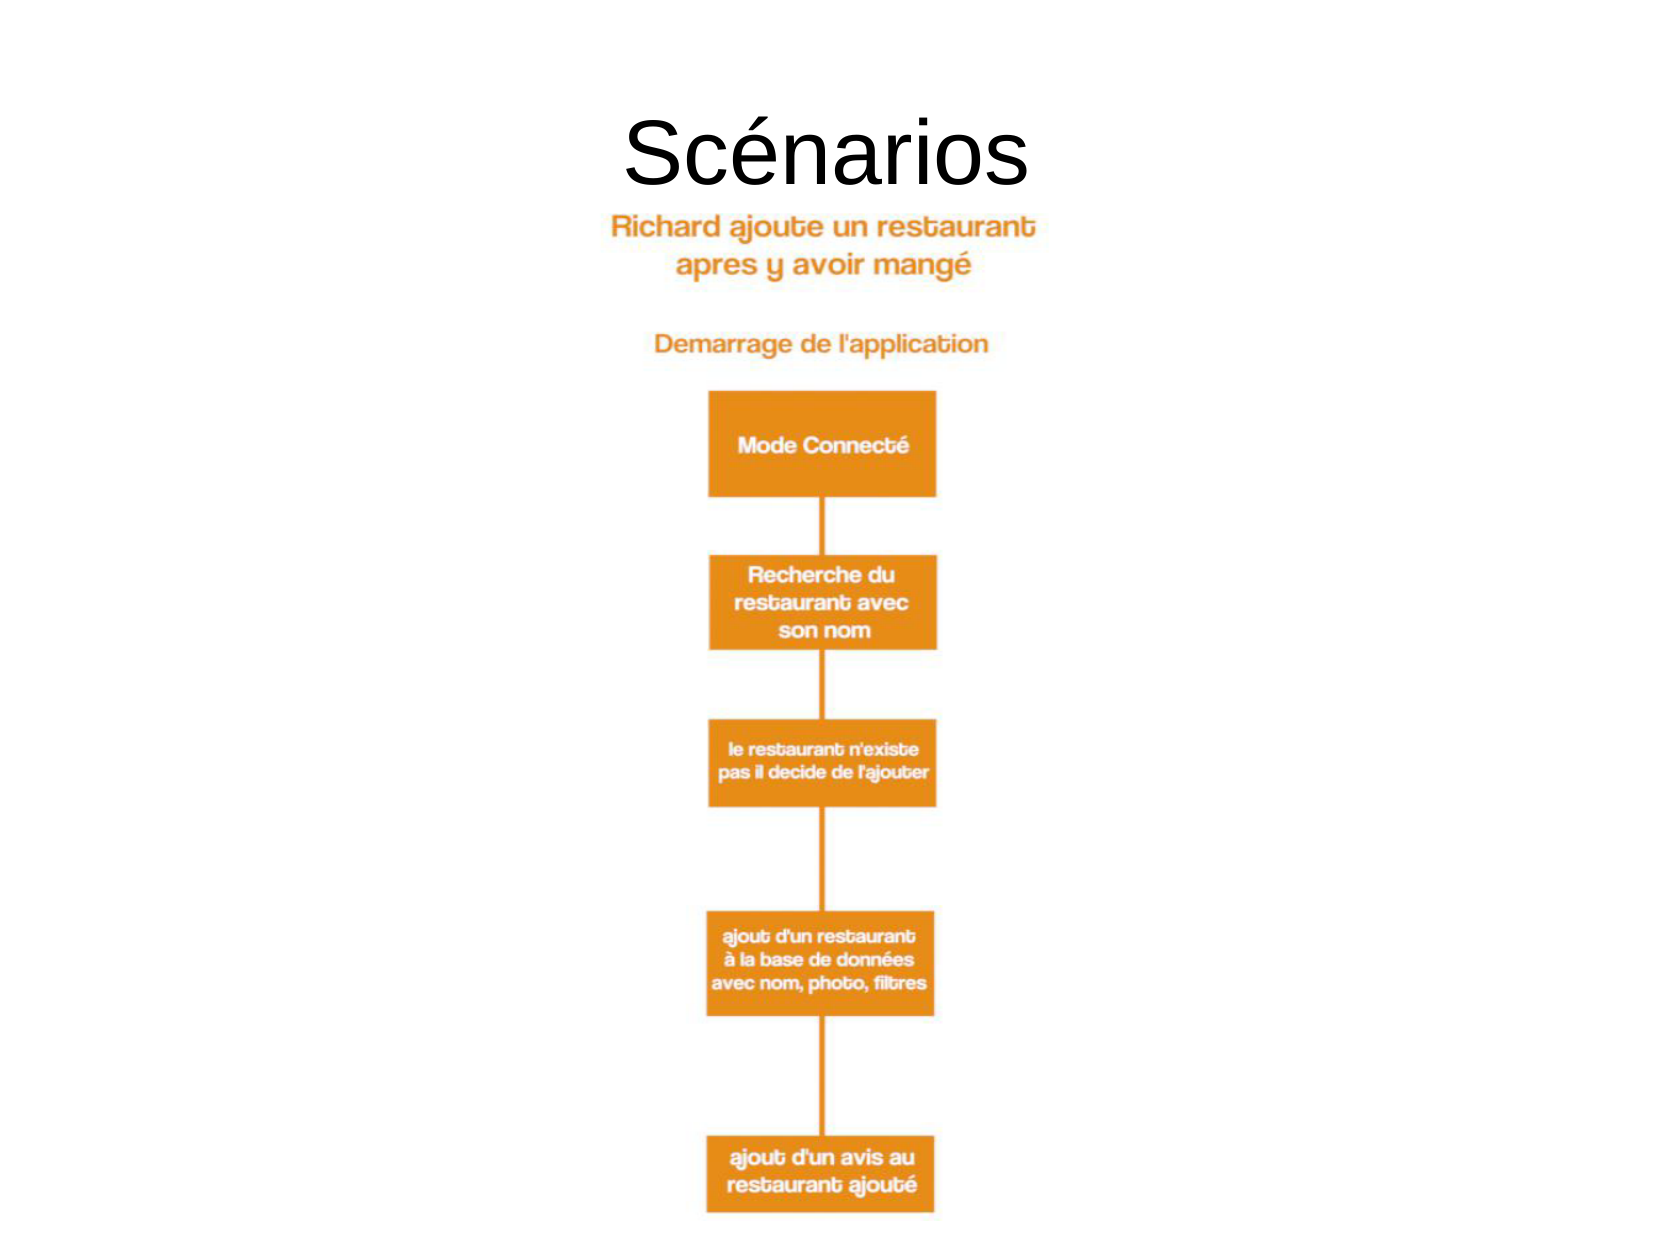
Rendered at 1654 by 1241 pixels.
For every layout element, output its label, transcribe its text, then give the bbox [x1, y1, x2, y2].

title Scénarios [82, 49, 1571, 257]
picture [590, 201, 1050, 1221]
